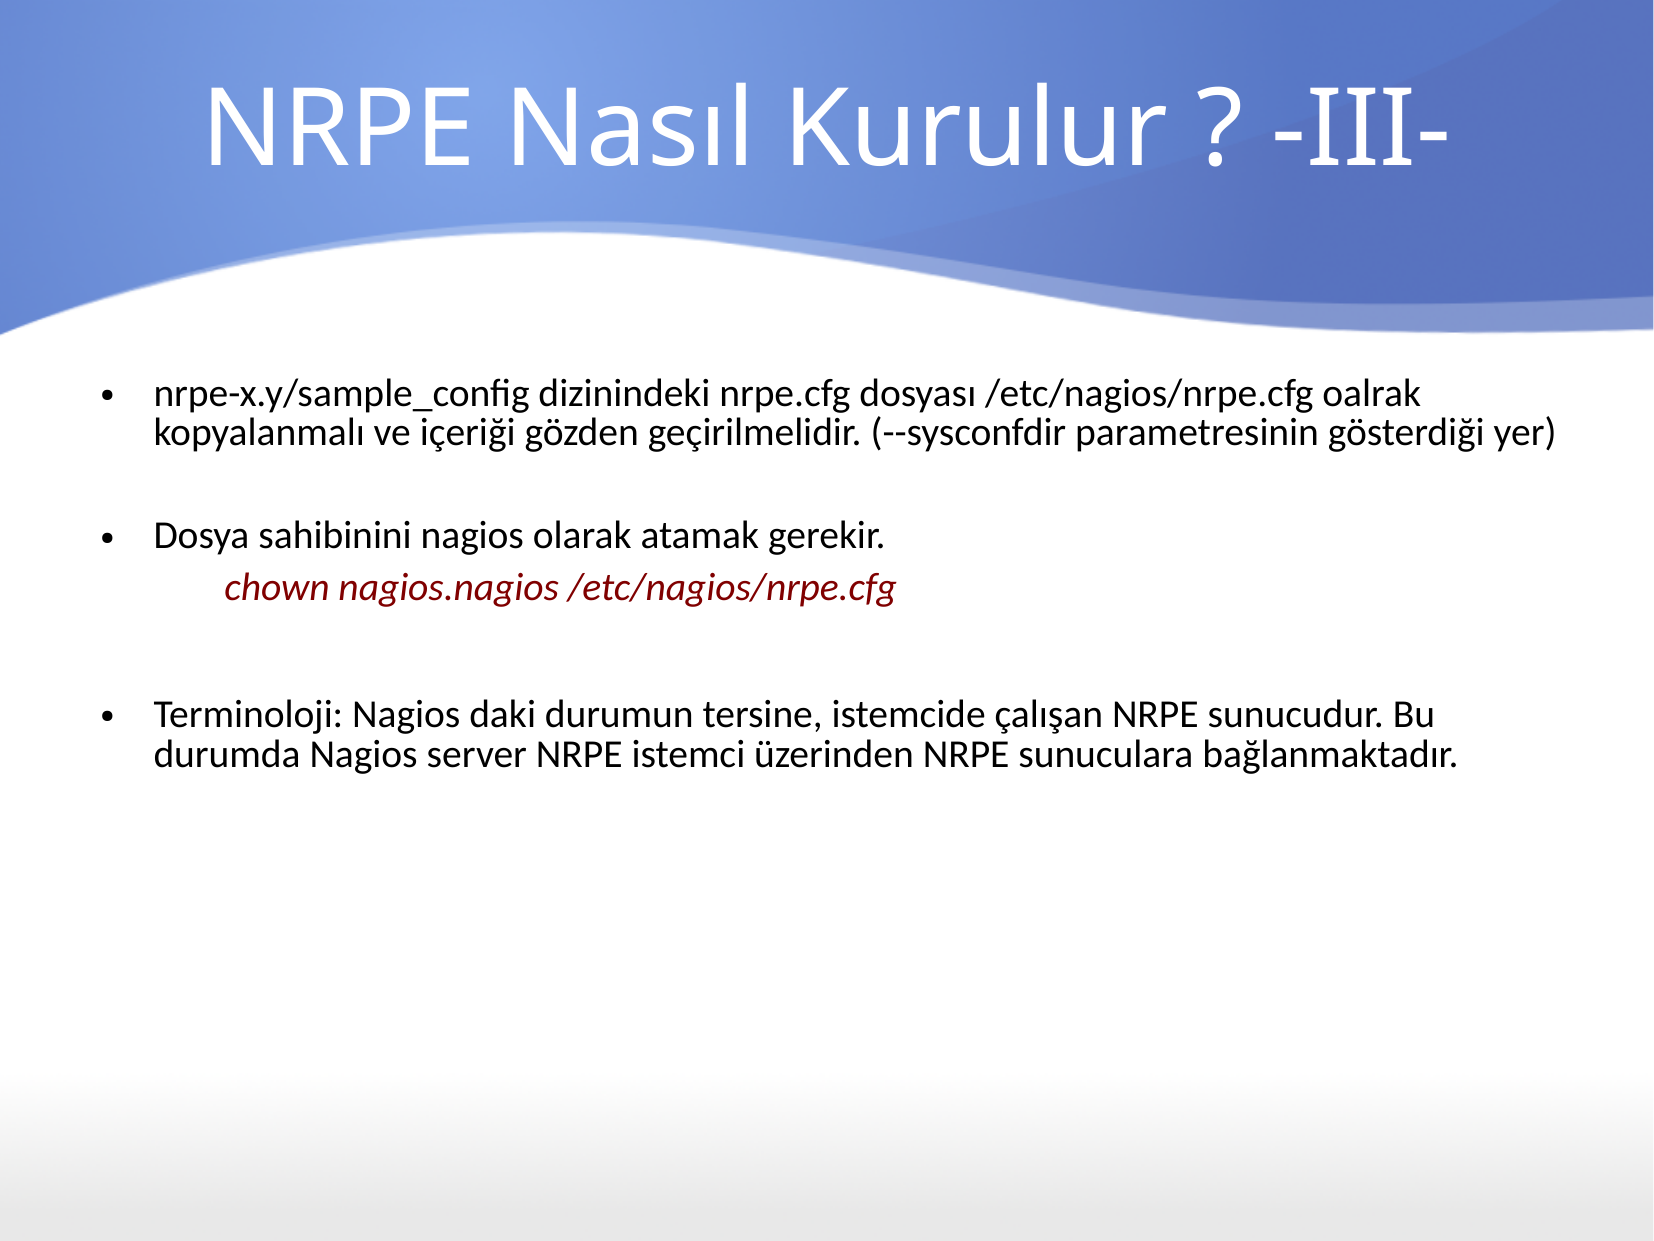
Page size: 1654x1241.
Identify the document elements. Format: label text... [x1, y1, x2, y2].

title NRPE Nasıl Kurulur ? -III- [82, 19, 1571, 228]
list nrpe-x.y/sample_config dizinindeki nrpe.cfg dosyası /etc/nagios/nrpe.cfg oalrak kopyalanmalı ve içeriği gözden geçirilmelidir. (--sysconfdir parametresinin gösterdiği yer) Dosya sahibinini nagios olarak atamak gerekir. chown nagios.nagios /etc/nagios/nrpe.cfg Terminoloji: Nagios daki durumun tersine, istemcide çalışan NRPE sunucudur. Bu durumda Nagios server NRPE istemci üzerinden NRPE sunuculara bağlanmaktadır. [82, 324, 1571, 1182]
picture [0, 0, 1654, 1241]
